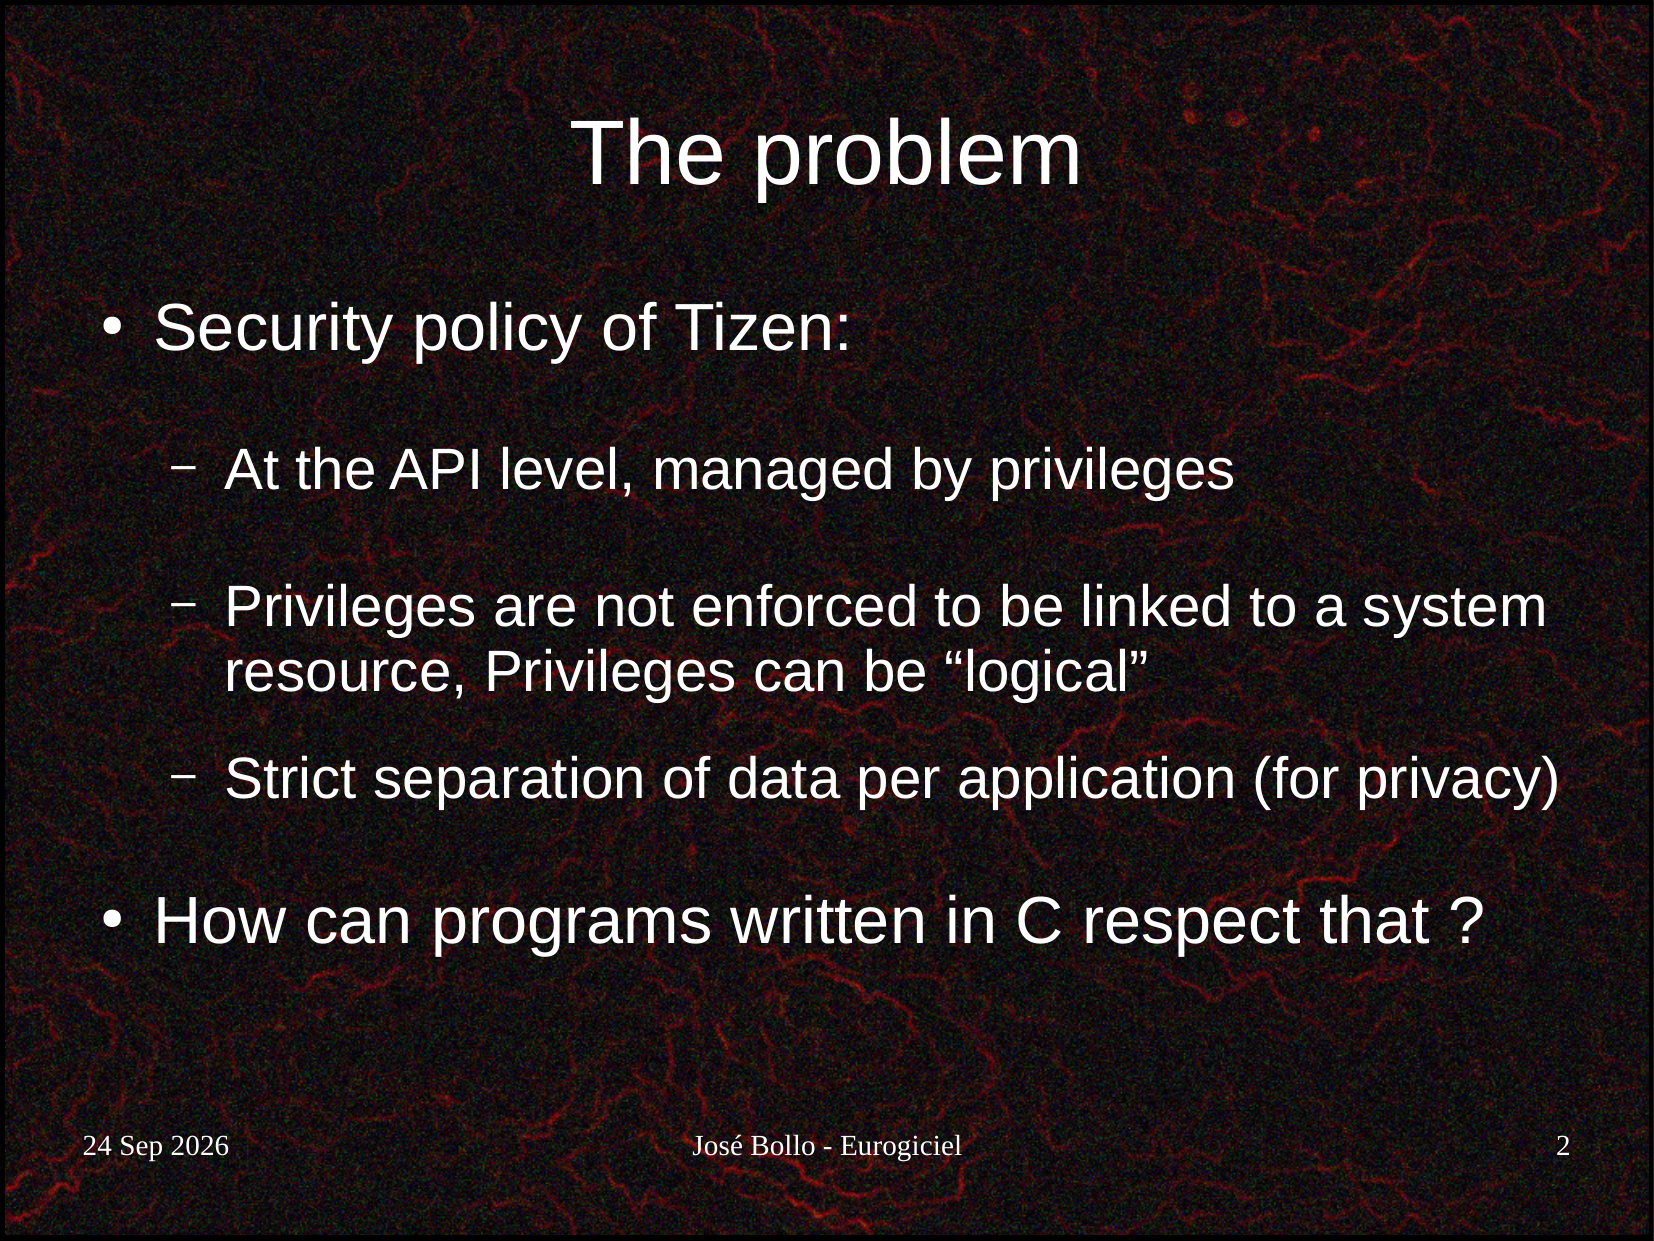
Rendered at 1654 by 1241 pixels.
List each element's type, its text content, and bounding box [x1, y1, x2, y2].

title The problem [82, 49, 1571, 257]
picture [5, 5, 1649, 1235]
list Security policy of Tizen: At the API level, managed by privileges Privileges are not enforced to be linked to a system resource, Privileges can be “logical” Strict separation of data per application (for privacy) How can programs written in C respect that ? [82, 290, 1571, 1010]
